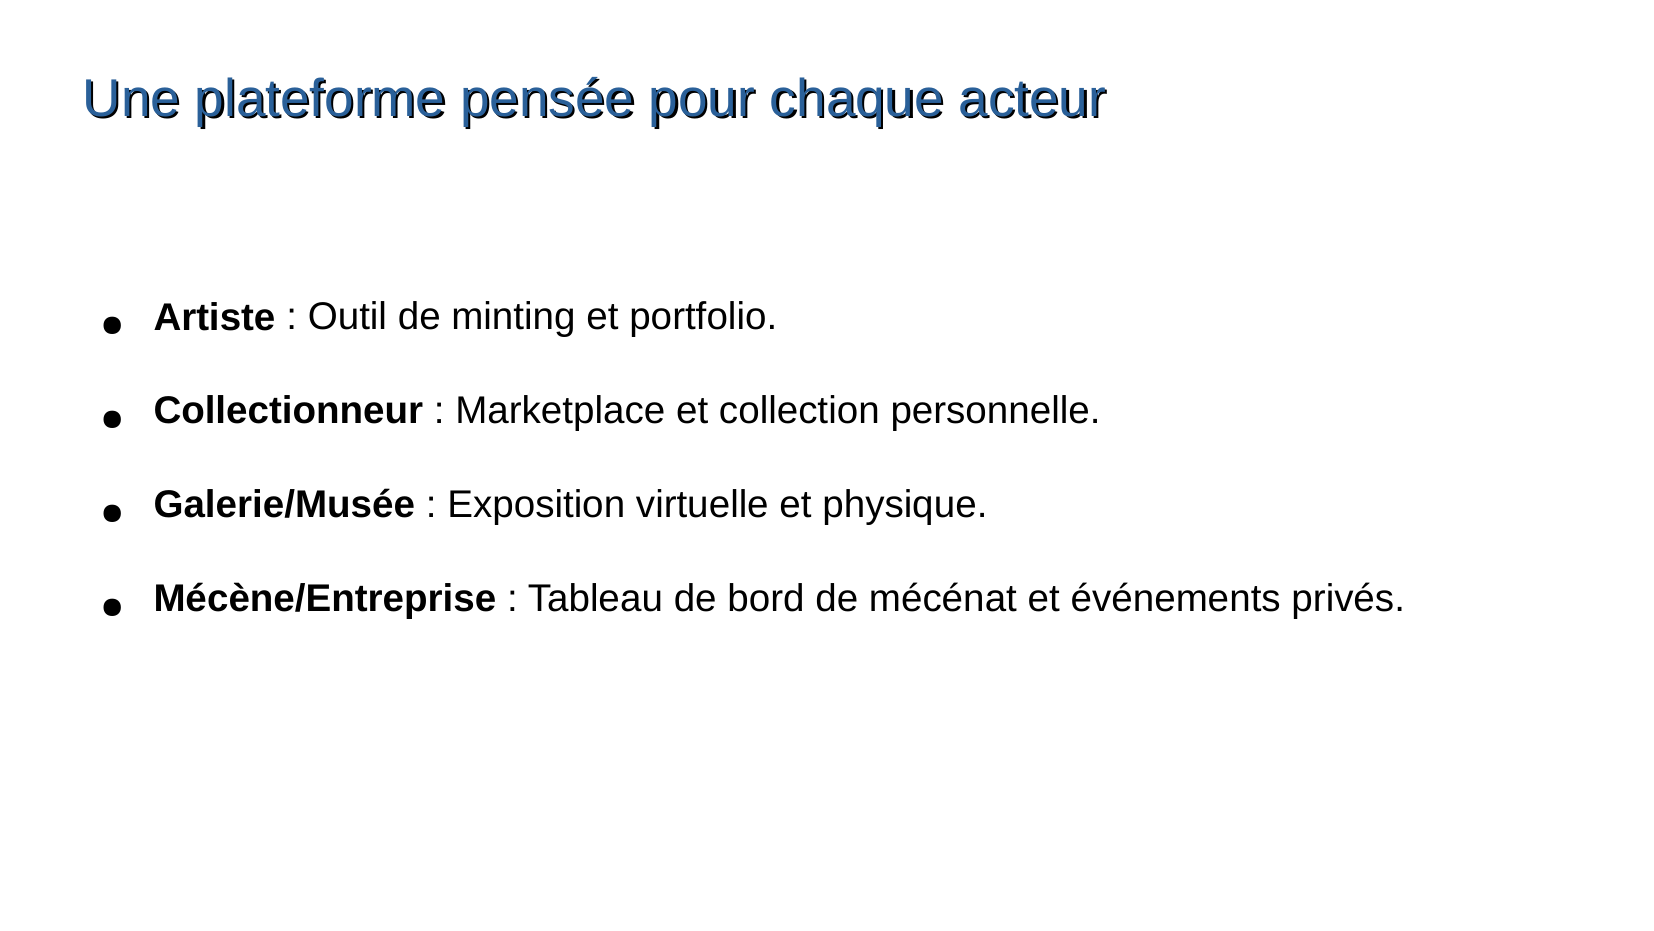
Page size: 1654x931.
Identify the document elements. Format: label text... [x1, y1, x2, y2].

title Une plateforme pensée pour chaque acteur [82, 37, 1571, 193]
list Artiste : Outil de minting et portfolio. Collectionneur : Marketplace et collection personnelle. Galerie/Musée : Exposition virtuelle et physique. Mécène/Entreprise : Tableau de bord de mécénat et événements privés. [82, 295, 1571, 857]
